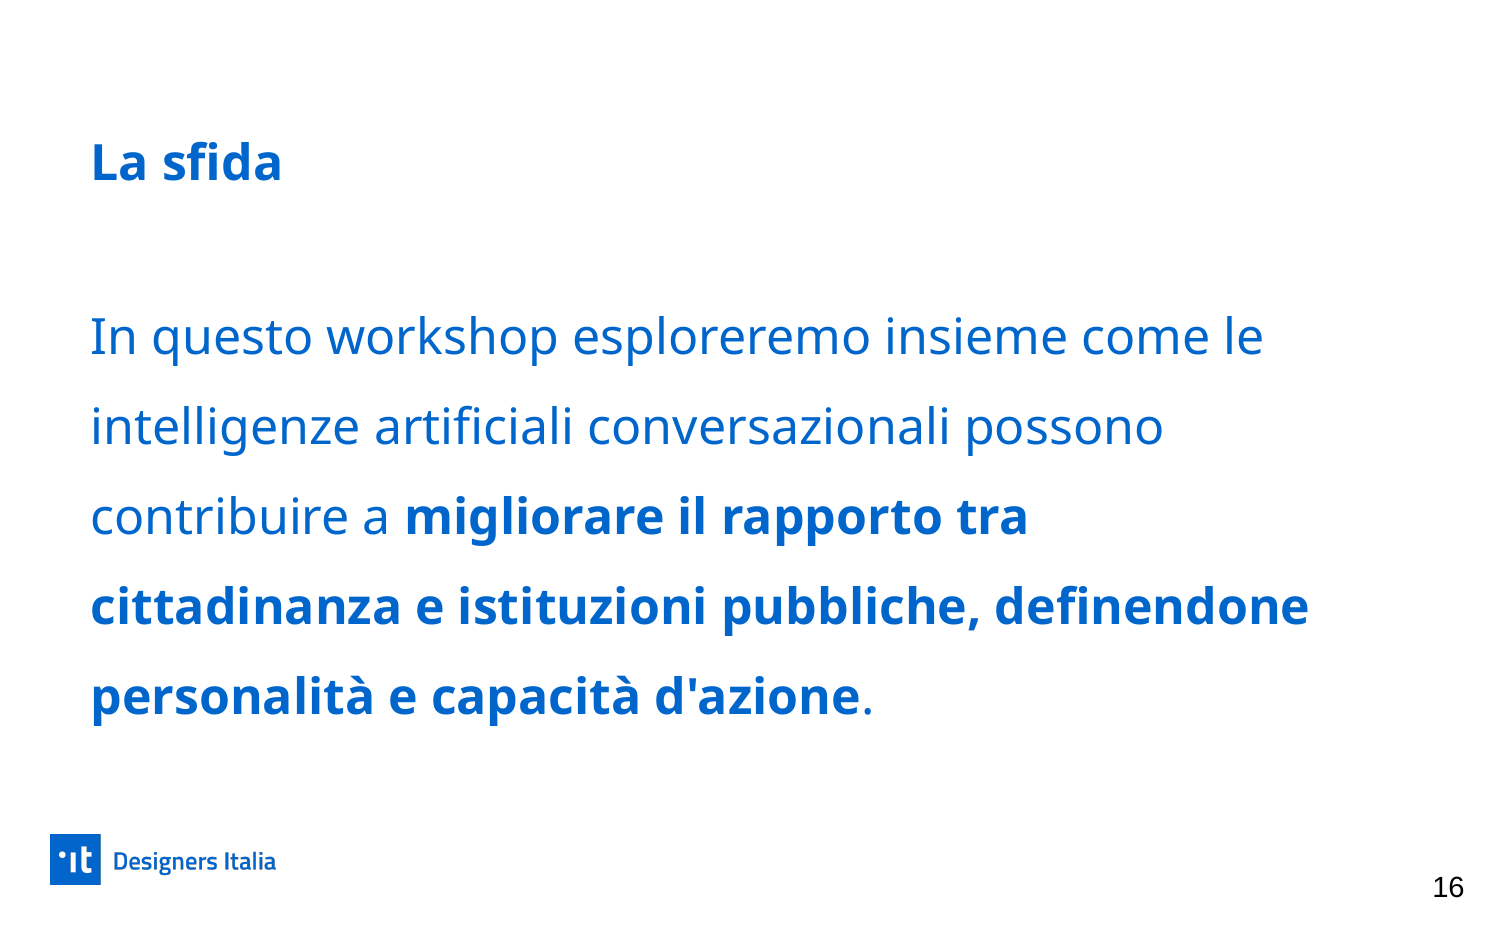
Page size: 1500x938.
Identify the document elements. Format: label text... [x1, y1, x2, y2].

picture [50, 834, 289, 885]
slide_number <numero> [1389, 850, 1480, 922]
text_box La sfida [75, 115, 1216, 196]
text_box In questo workshop esploreremo insieme come le intelligenze artificiali conversazionali possono contribuire a migliorare il rapporto tra cittadinanza e istituzioni pubbliche, definendone personalità e capacità d'azione. [75, 259, 1360, 503]
